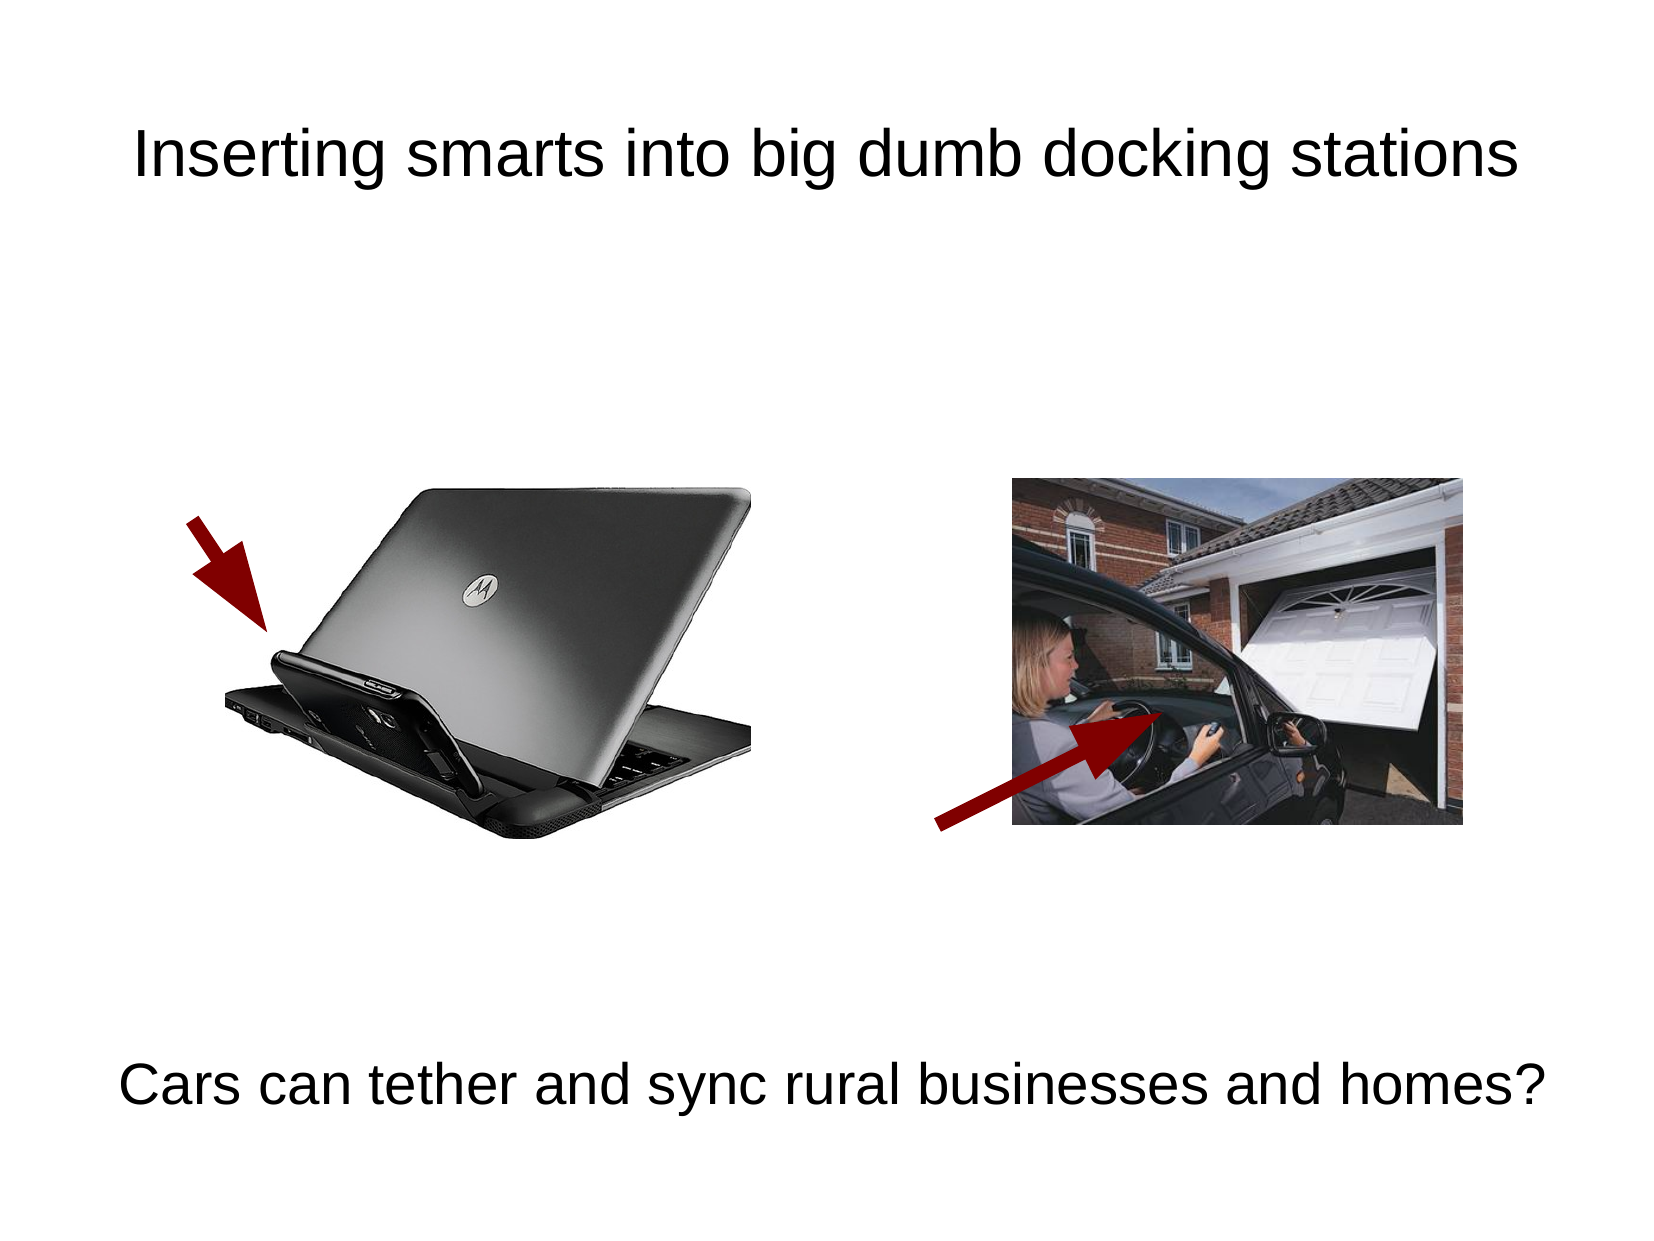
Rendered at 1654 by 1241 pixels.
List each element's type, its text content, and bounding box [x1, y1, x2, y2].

title Inserting smarts into big dumb docking stations [82, 49, 1571, 257]
text_box Cars can tether and sync rural businesses and homes? [104, 1044, 1561, 1125]
picture [225, 487, 751, 839]
picture [1012, 478, 1463, 826]
